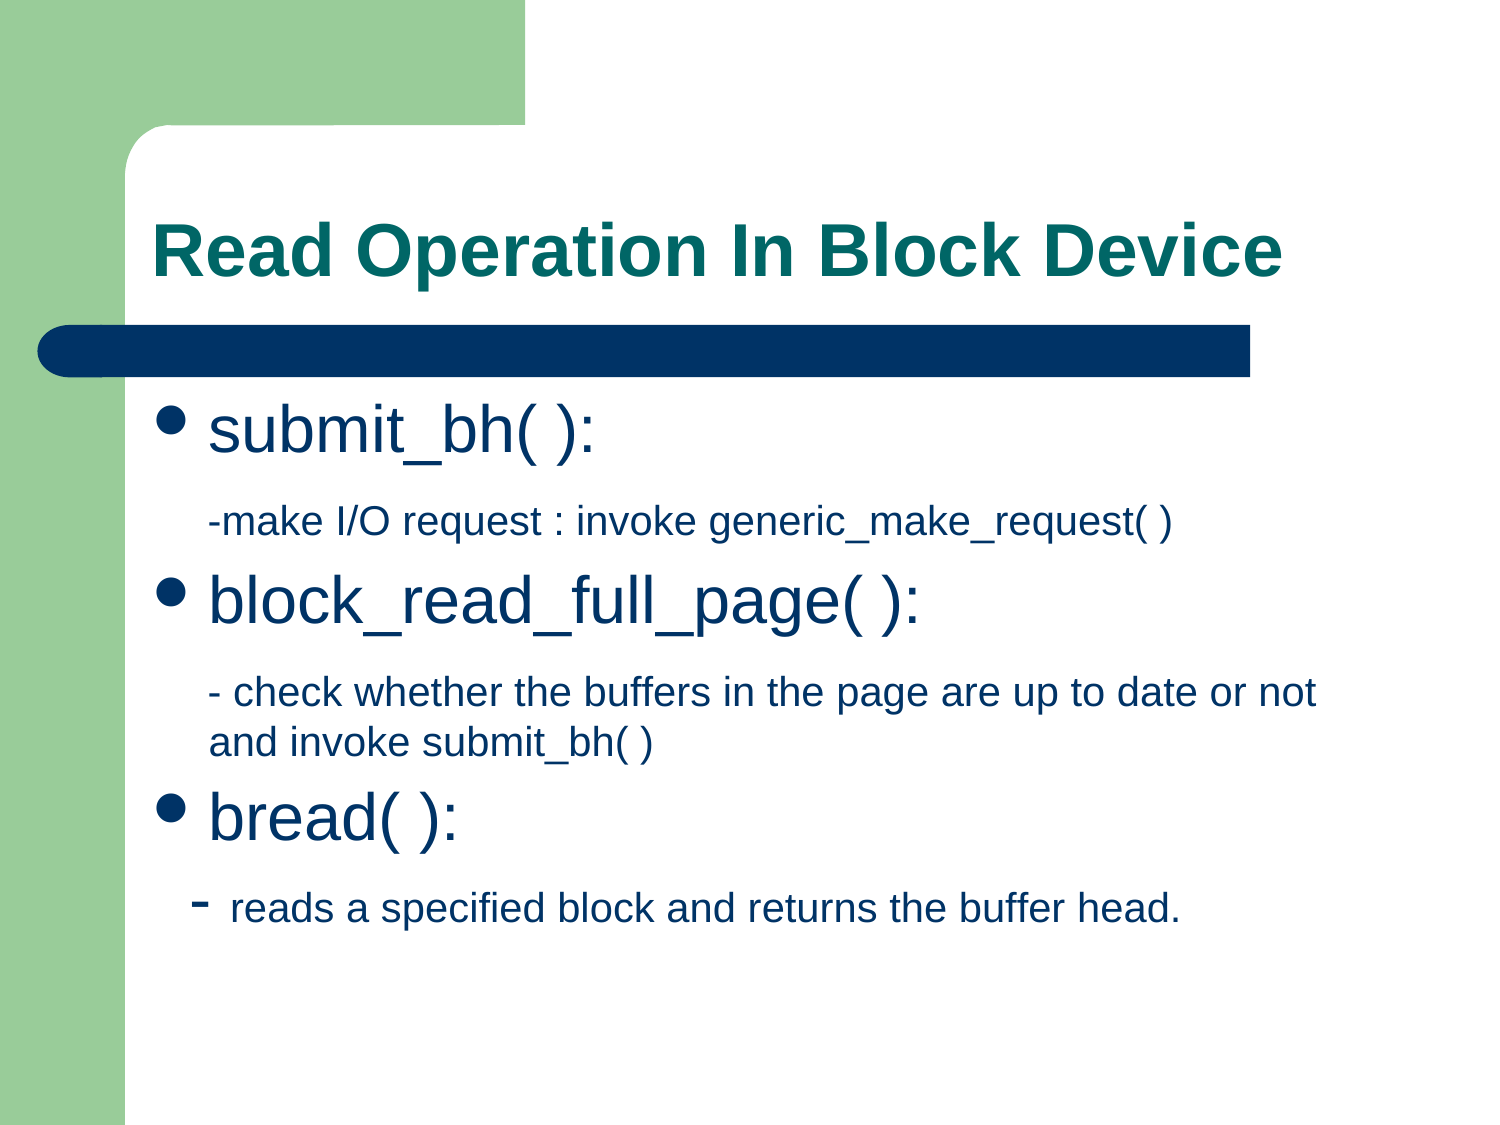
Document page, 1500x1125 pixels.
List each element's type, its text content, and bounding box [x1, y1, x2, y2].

title Read Operation In Block Device [136, 136, 1414, 301]
list submit_bh( ): -make I/O request : invoke generic_make_request( ) block_read_full_page( ): - check whether the buffers in the page are up to date or not and invoke submit_bh( ) bread( ): - reads a specified block and returns the buffer head. [137, 387, 1400, 999]
